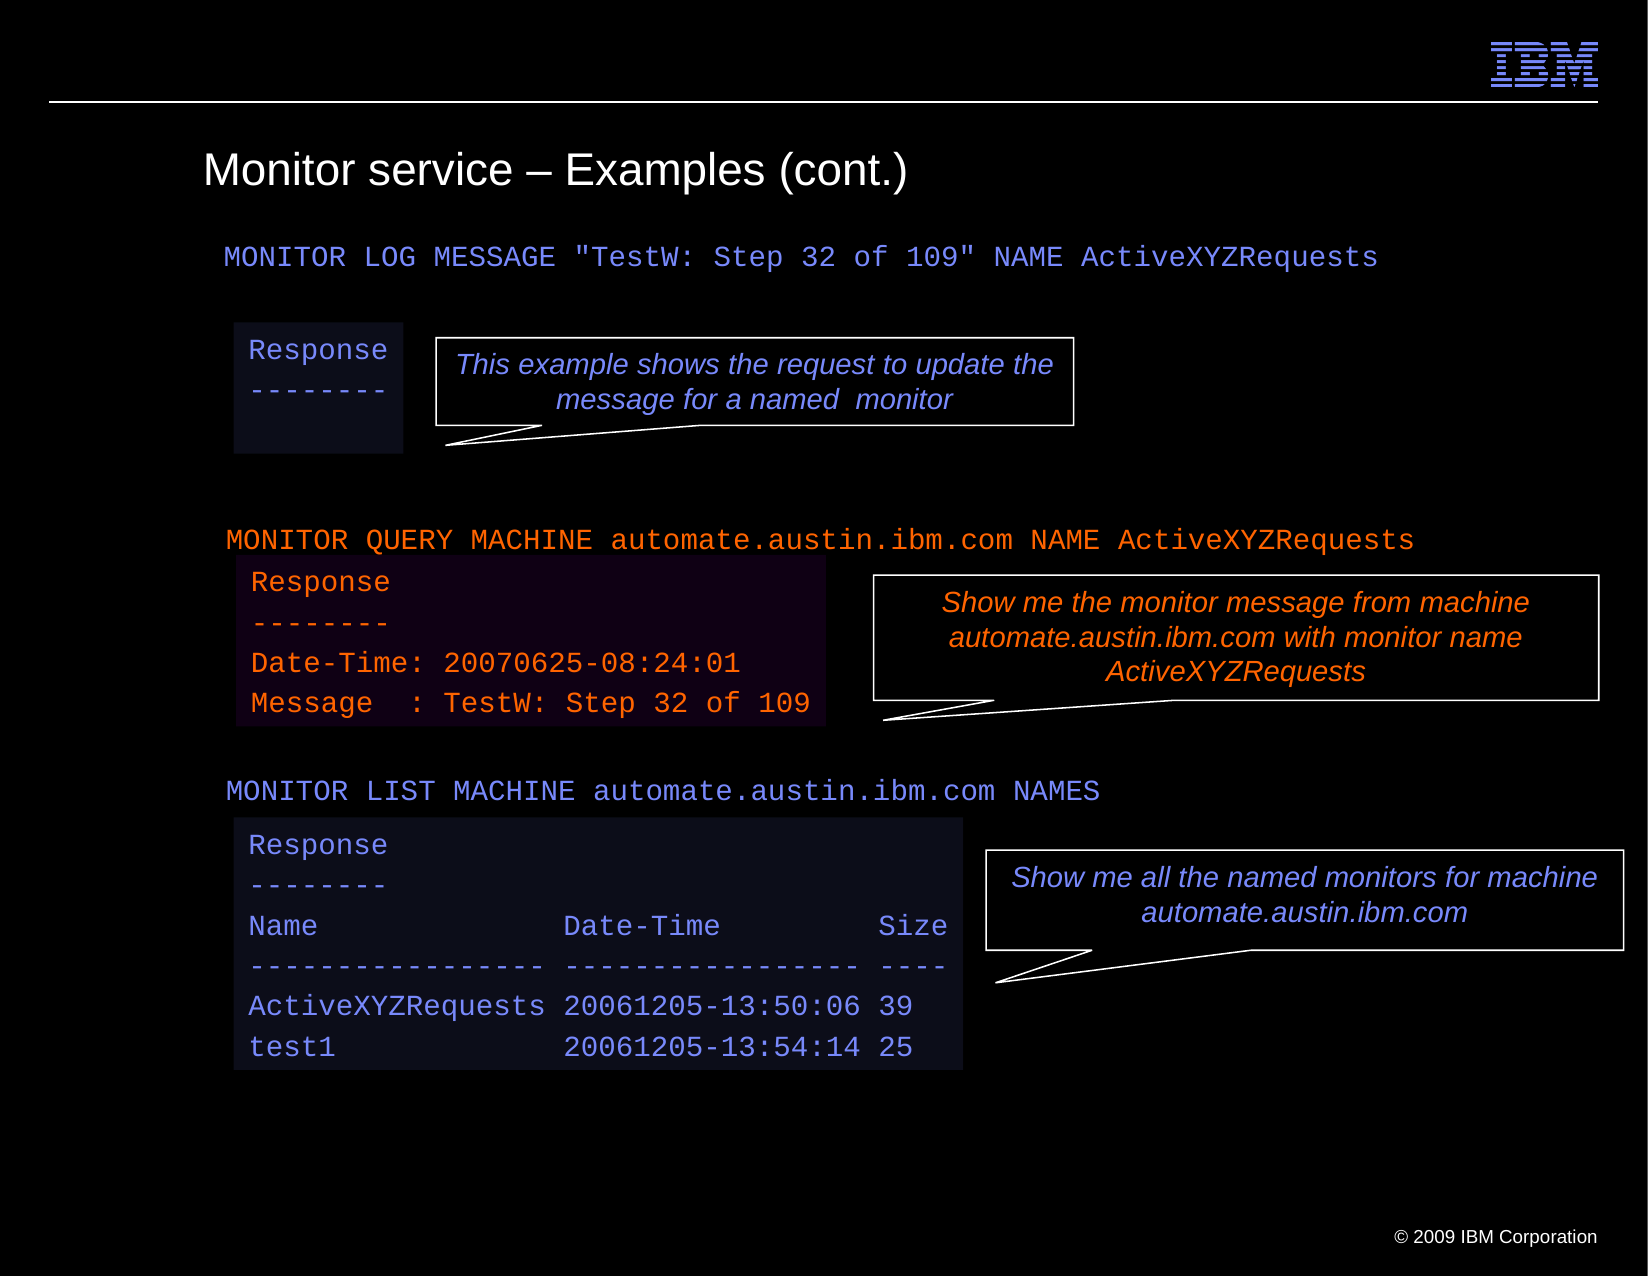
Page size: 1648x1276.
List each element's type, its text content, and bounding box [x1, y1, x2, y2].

picture [1491, 42, 1598, 87]
text_box Response -------- Name Date-Time Size ----------------- ----------------- ---- ActiveXYZRequests 20061205-13:50:06 39 test1 20061205-13:54:14 25 [233, 817, 964, 1070]
text_box MONITOR LOG MESSAGE "TestW: Step 32 of 109" NAME ActiveXYZRequests [223, 237, 1648, 273]
title Monitor service – Examples (cont.) [186, 137, 1648, 231]
text_box Show me all the named monitors for machine automate.austin.ibm.com [986, 850, 1624, 983]
text_box Response -------- [233, 322, 404, 454]
text_box Show me the monitor message from machine automate.austin.ibm.com with monitor name ActiveXYZRequests [873, 575, 1599, 721]
text_box MONITOR QUERY MACHINE automate.austin.ibm.com NAME ActiveXYZRequests [211, 513, 1431, 564]
text_box Response -------- Date-Time: 20070625-08:24:01 Message : TestW: Step 32 of 109 [236, 564, 826, 727]
text_box This example shows the request to update the message for a named monitor [436, 337, 1074, 446]
text_box MONITOR LIST MACHINE automate.austin.ibm.com NAMES [211, 763, 1116, 814]
